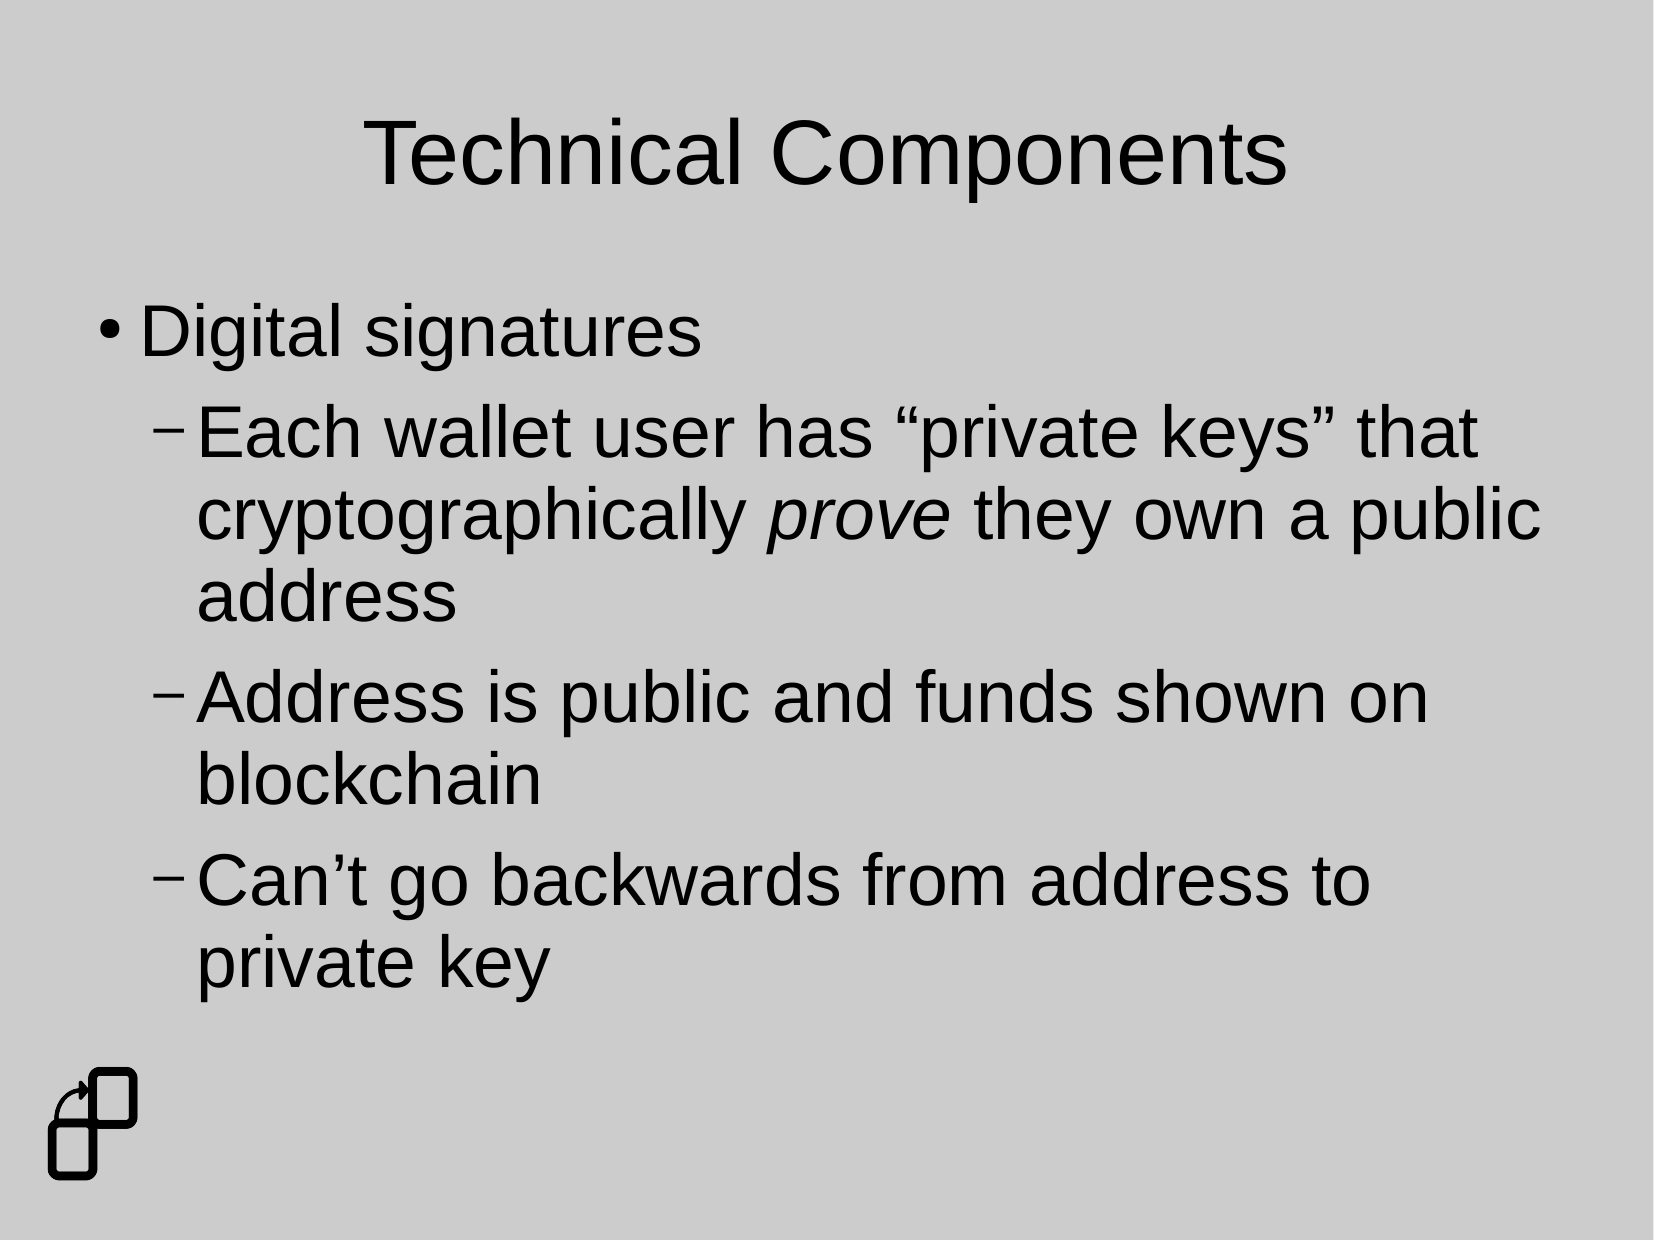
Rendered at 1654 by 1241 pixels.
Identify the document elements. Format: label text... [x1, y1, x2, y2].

picture [30, 1062, 153, 1186]
title Technical Components [82, 49, 1571, 257]
list Digital signatures Each wallet user has “private keys” that cryptographically prove they own a public address Address is public and funds shown on blockchain Can’t go backwards from address to private key [82, 290, 1571, 1010]
